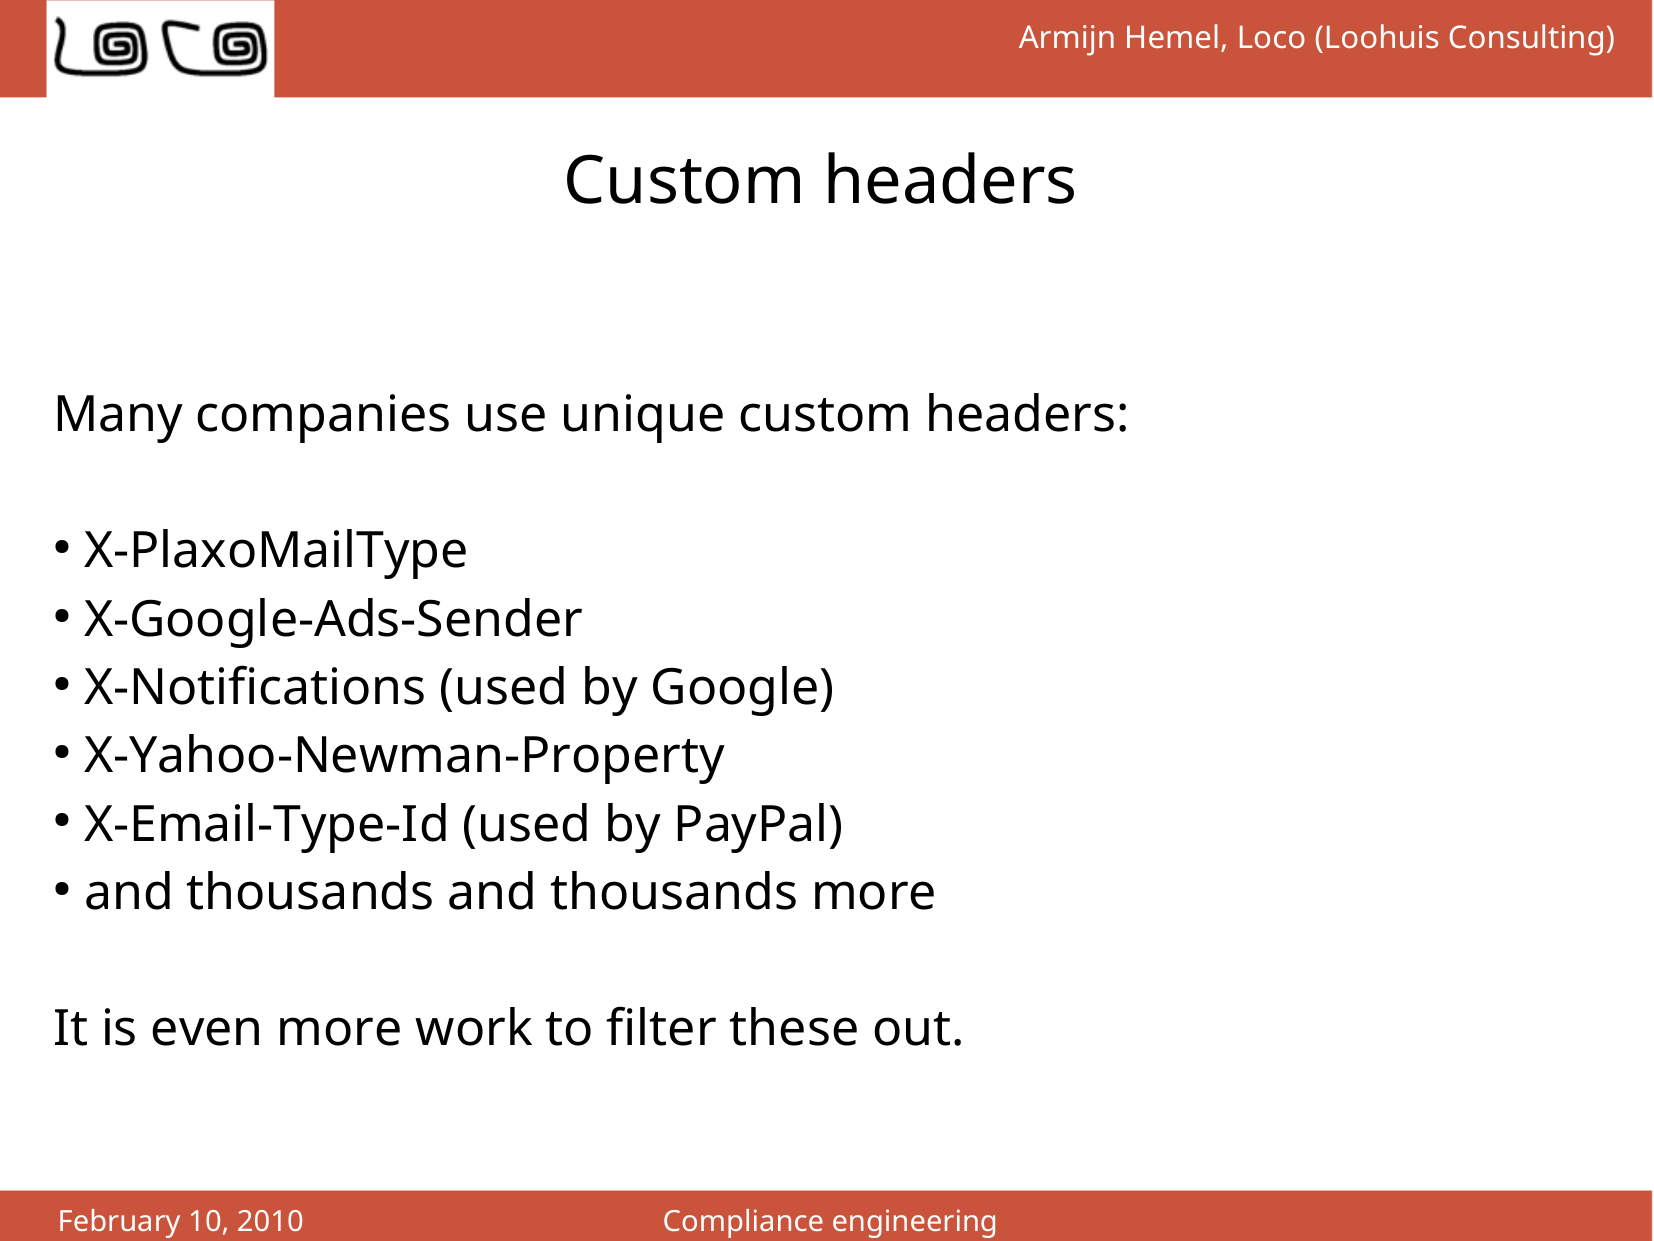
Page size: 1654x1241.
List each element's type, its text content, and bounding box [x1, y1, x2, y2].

title Custom headers [47, 125, 1595, 229]
subtitle Many companies use unique custom headers: X-PlaxoMailType X-Google-Ads-Sender X-Notifications (used by Google) X-Yahoo-Newman-Property X-Email-Type-Id (used by PayPal) and thousands and thousands more It is even more work to filter these out. [53, 265, 1595, 1173]
picture [0, 0, 1654, 1241]
